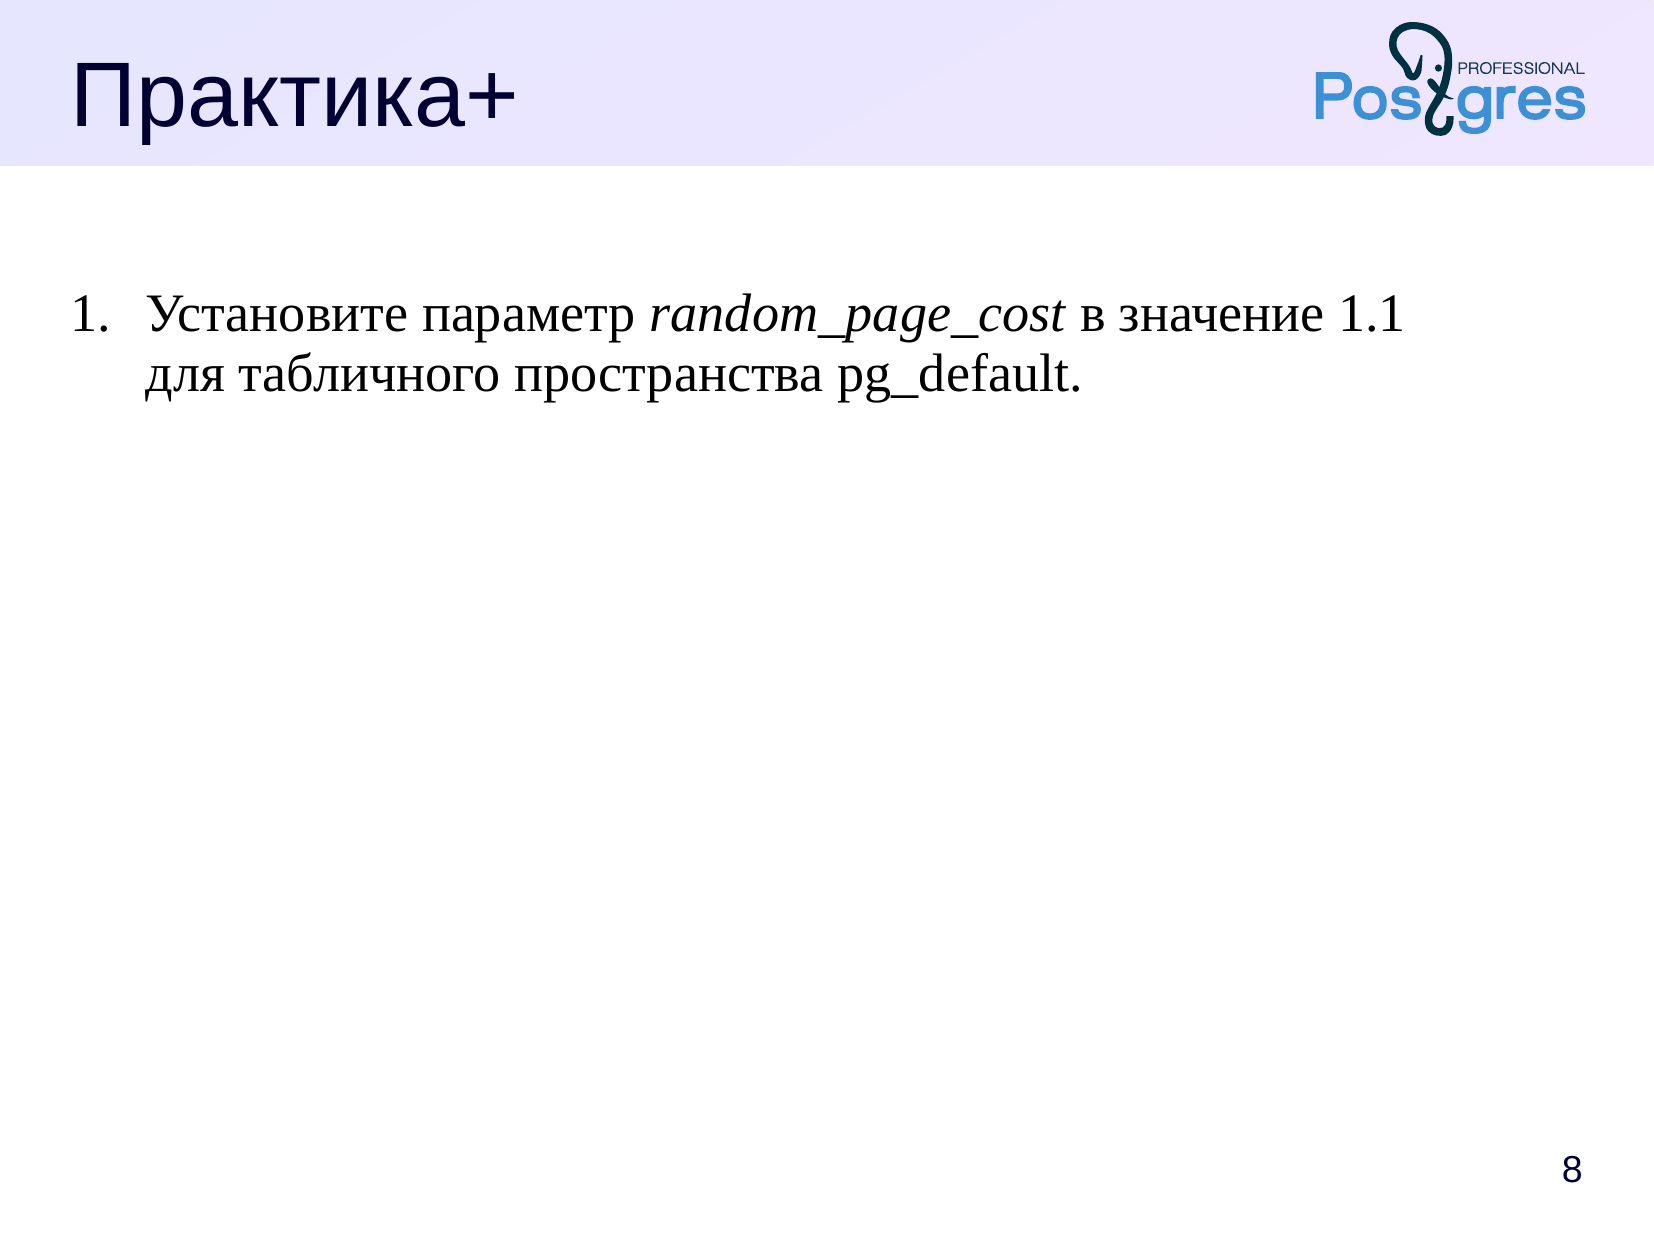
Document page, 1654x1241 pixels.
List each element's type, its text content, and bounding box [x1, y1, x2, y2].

list Установите параметр random_page_cost в значение 1.1 для табличного пространства pg_default. [70, 283, 1583, 1134]
title Практика+ [70, 43, 1241, 147]
